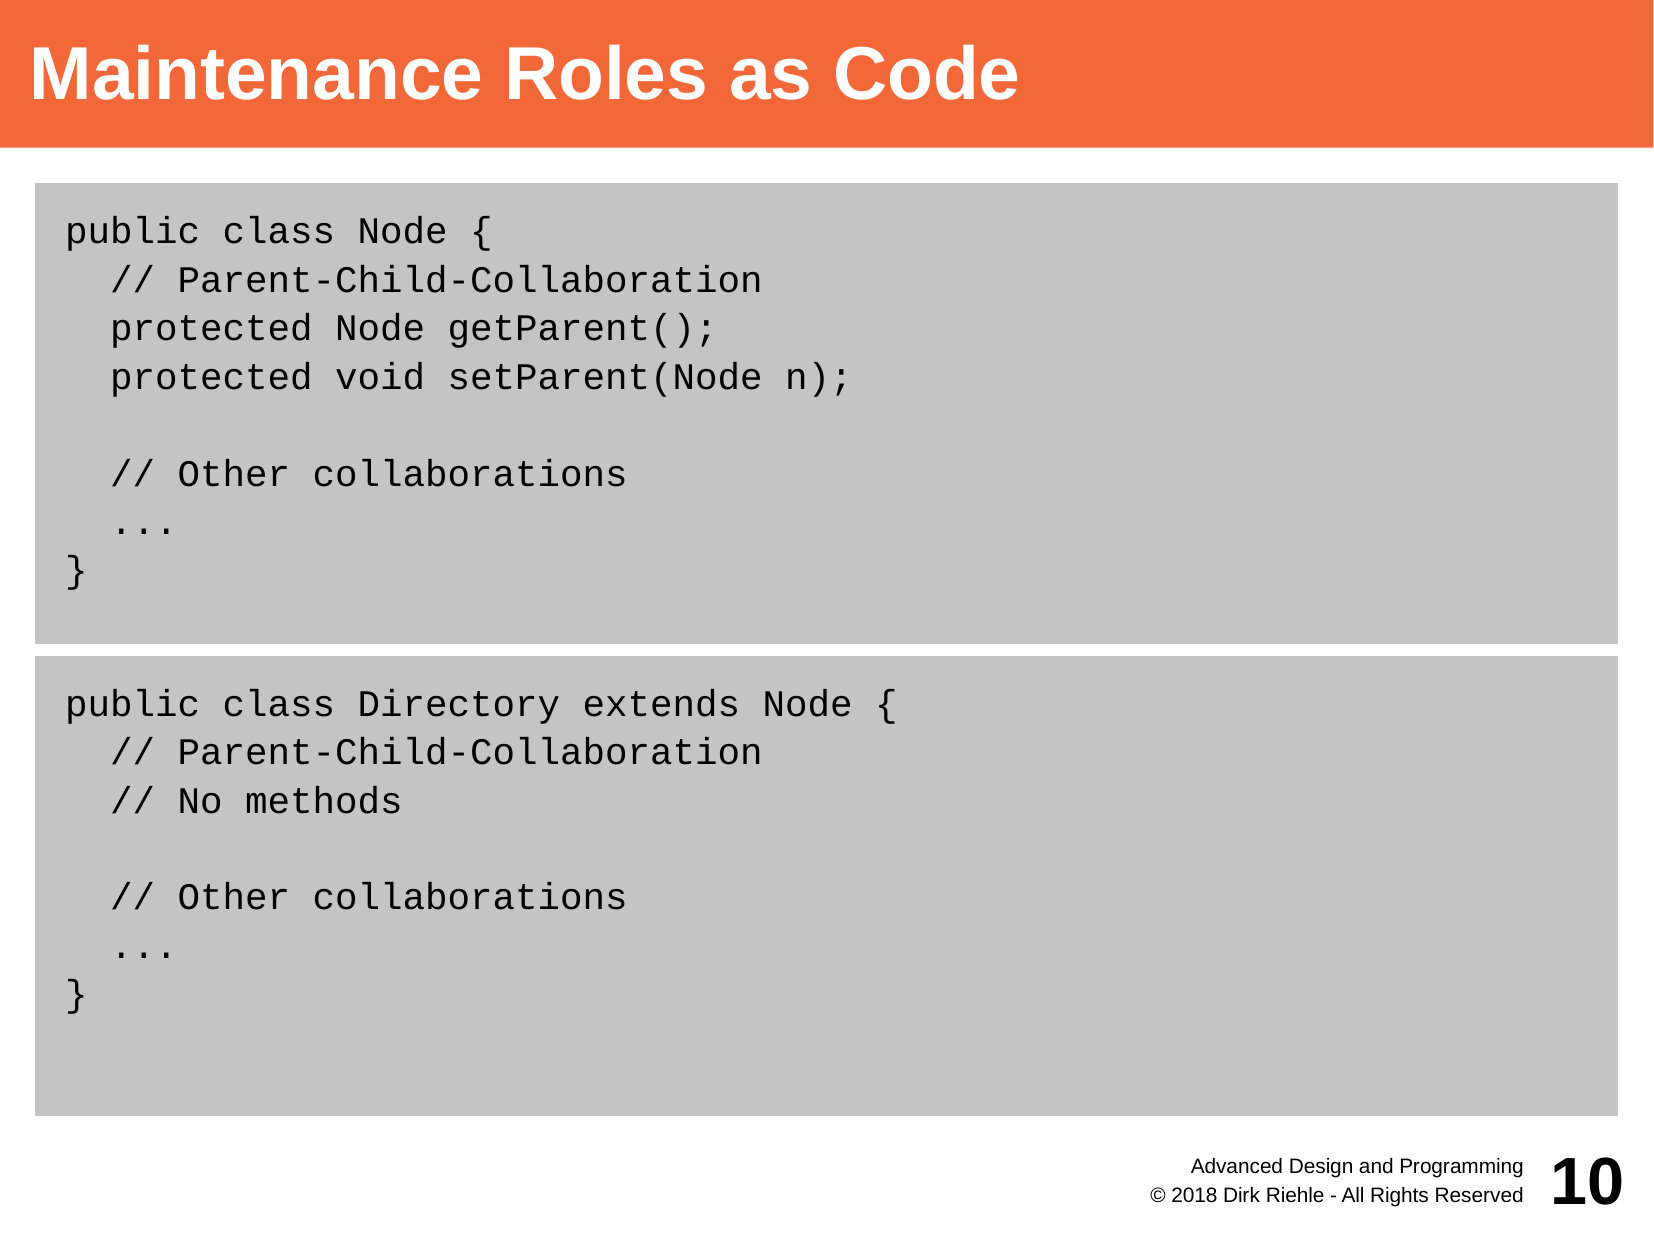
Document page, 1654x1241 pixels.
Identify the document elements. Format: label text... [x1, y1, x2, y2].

list public class Directory extends Node { // Parent-Child-Collaboration // No methods // Other collaborations ... } [29, 649, 1625, 1123]
list public class Node { // Parent-Child-Collaboration protected Node getParent(); protected void setParent(Node n); // Other collaborations ... } [29, 177, 1625, 644]
title Maintenance Roles as Code [0, 0, 1654, 148]
